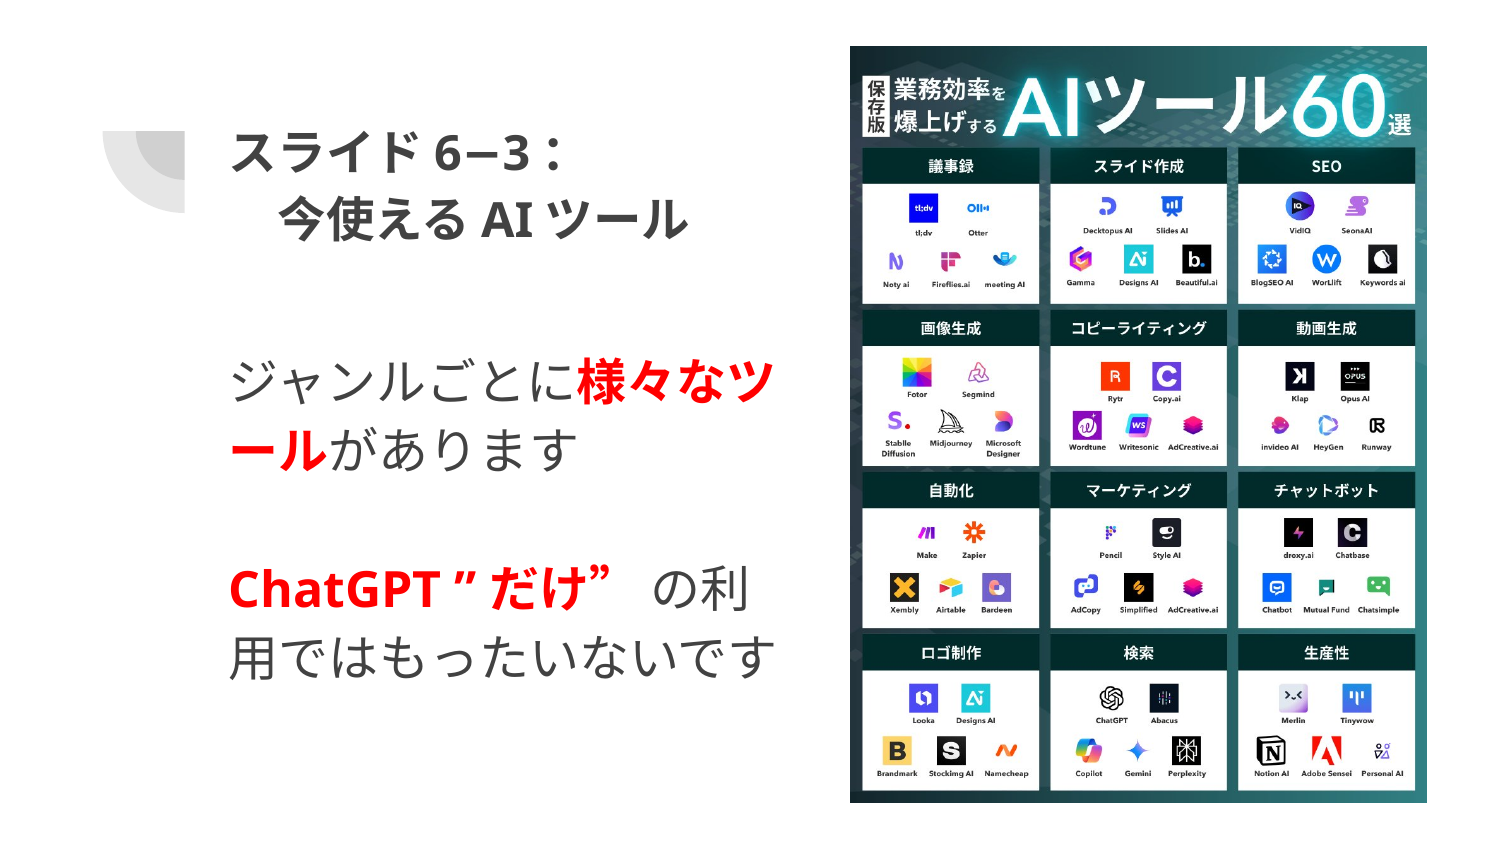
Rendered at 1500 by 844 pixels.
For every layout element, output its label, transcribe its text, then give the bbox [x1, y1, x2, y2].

list ジャンルごとに様々なツールがあります ChatGPT ”だけ” の利用ではもったいないです [213, 326, 813, 744]
title スライド6−3： 今使えるAIツール [213, 98, 850, 263]
picture [850, 46, 1427, 803]
